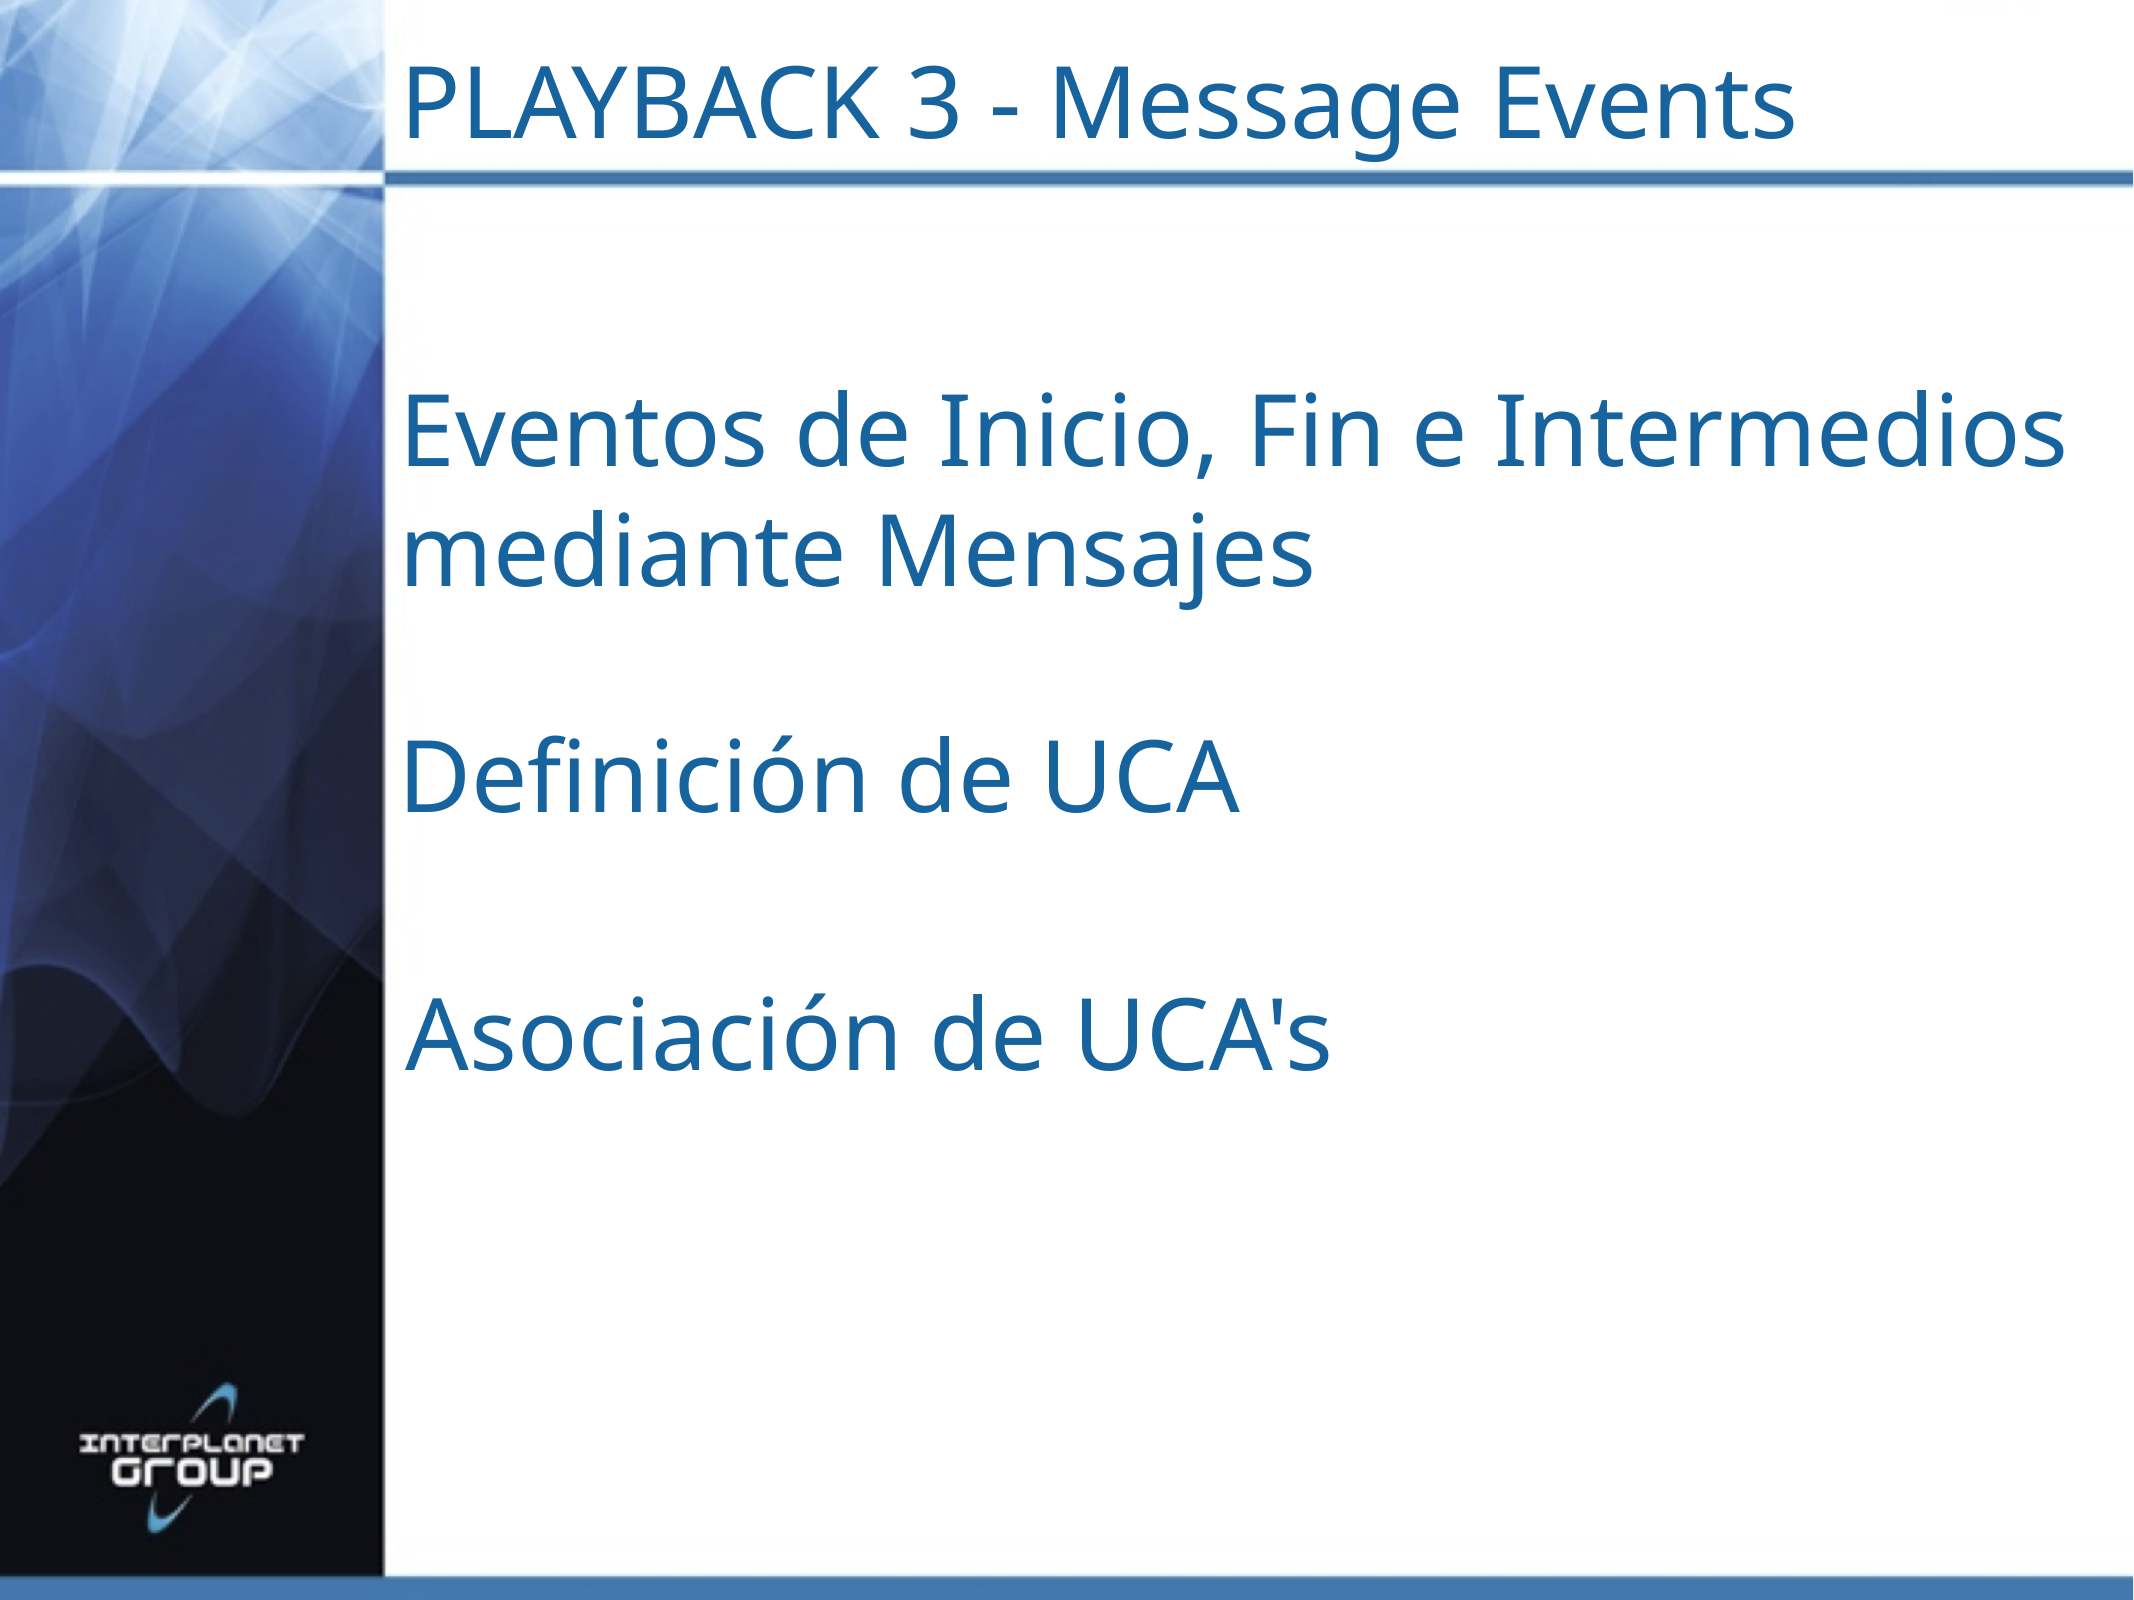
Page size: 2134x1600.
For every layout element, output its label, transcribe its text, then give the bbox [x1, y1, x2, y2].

title PLAYBACK 3 - Message Events [392, 0, 2134, 201]
list Asociación de UCA's [397, 949, 2115, 1111]
list Definición de UCA [389, 692, 2107, 853]
list Eventos de Inicio, Fin e Intermedios mediante Mensajes [391, 335, 2109, 638]
picture [0, 0, 2134, 1600]
